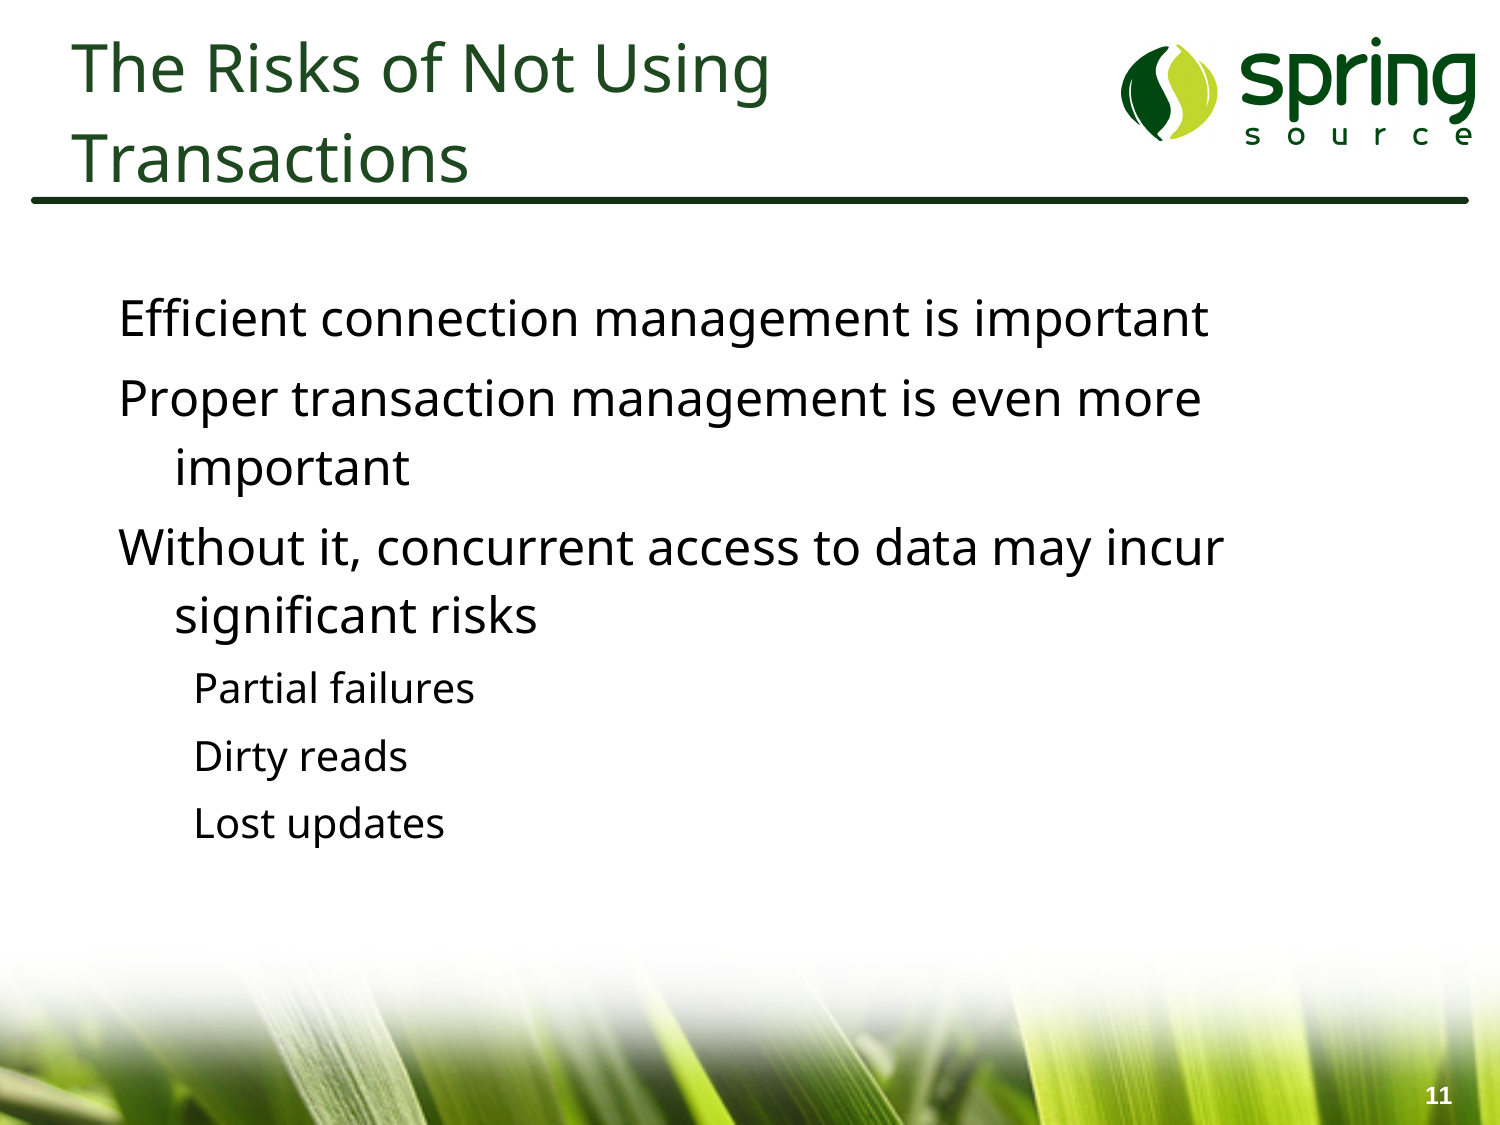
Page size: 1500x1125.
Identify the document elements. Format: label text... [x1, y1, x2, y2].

list Efficient connection management is important Proper transaction management is even more important Without it, concurrent access to data may incur significant risks Partial failures Dirty reads Lost updates [103, 275, 1394, 938]
picture [1121, 37, 1475, 145]
title The Risks of Not Using Transactions [56, 13, 1089, 191]
picture [0, 944, 1500, 1125]
